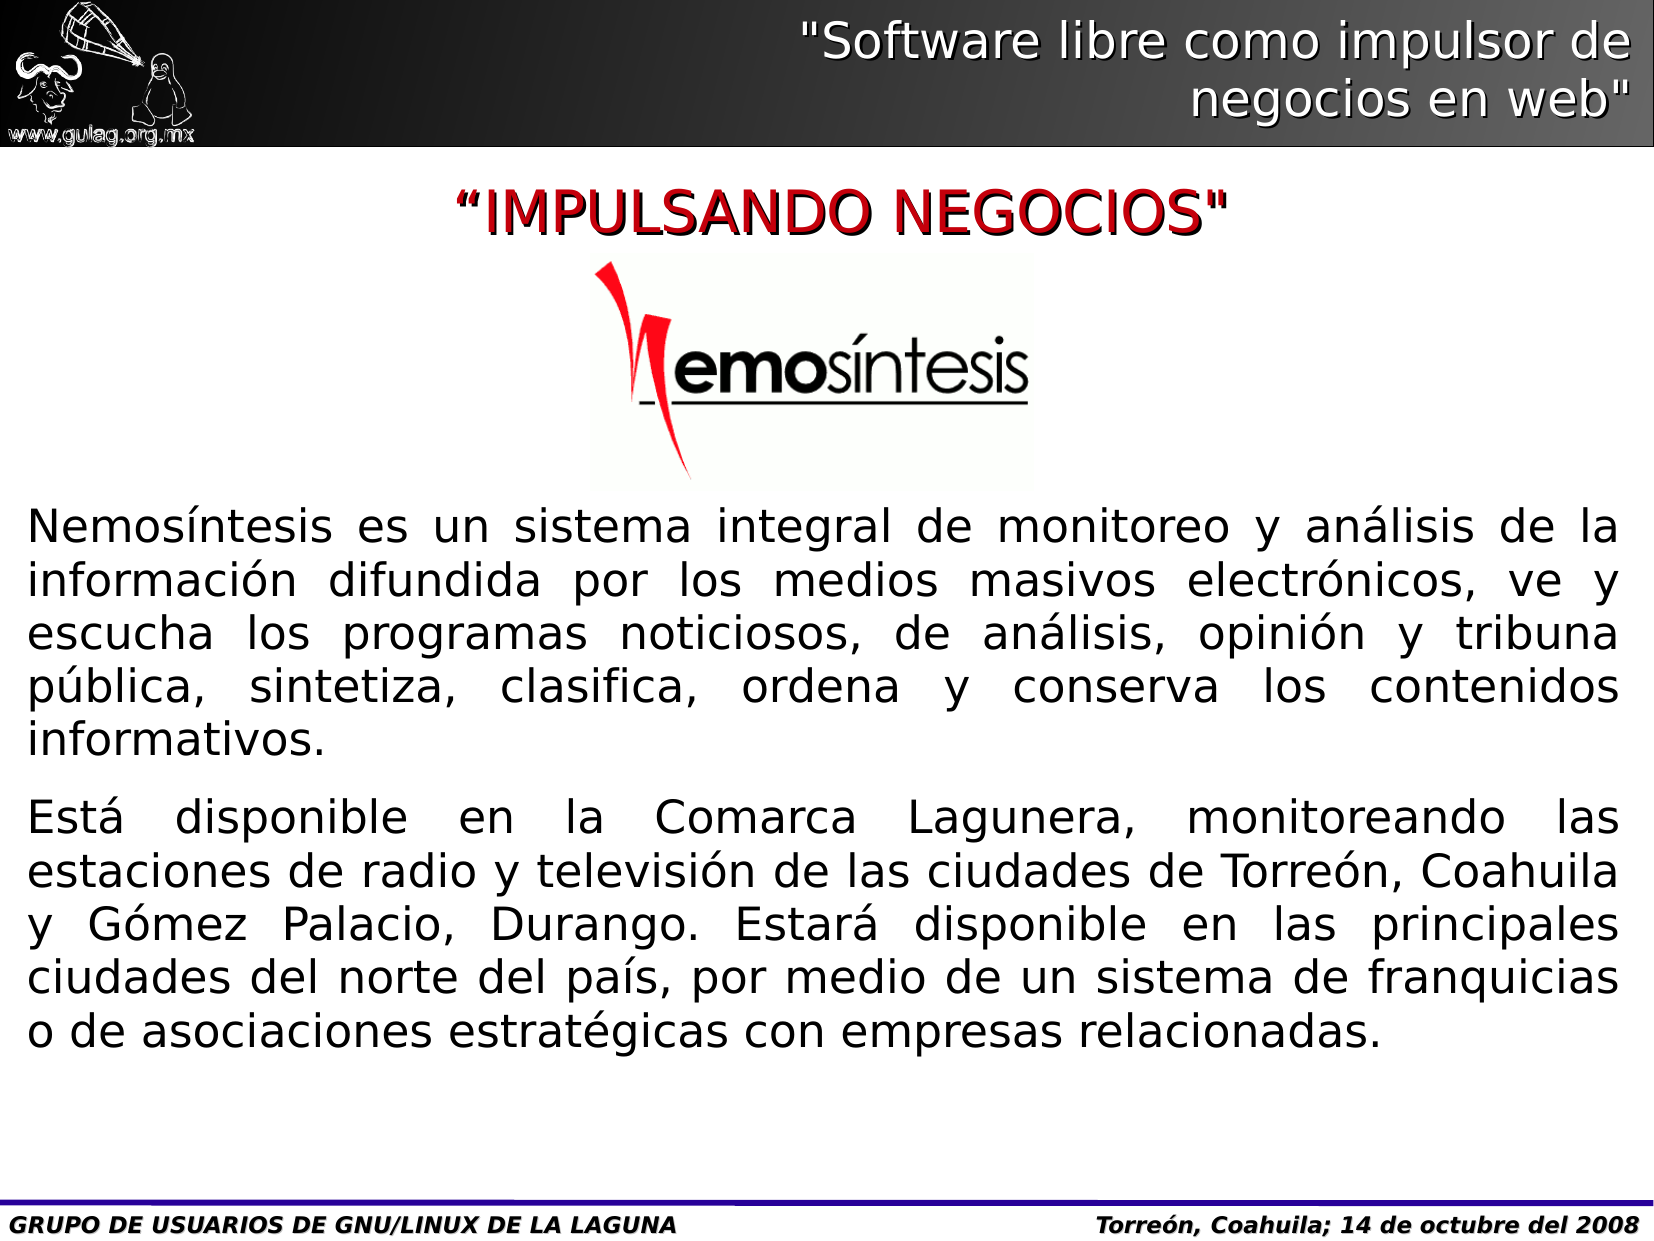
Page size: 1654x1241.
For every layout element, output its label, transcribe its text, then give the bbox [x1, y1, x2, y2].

picture [5, 0, 197, 148]
text_box “IMPULSANDO NEGOCIOS" [88, 171, 1595, 254]
text_box "Software libre como impulsor de negocios en web" [750, 4, 1648, 136]
picture [590, 253, 1034, 491]
text_box [0, 0, 5, 147]
text_box [197, 0, 1654, 147]
text_box Nemosíntesis es un sistema integral de monitoreo y análisis de la información difundida por los medios masivos electrónicos, ve y escucha los programas noticiosos, de análisis, opinión y tribuna pública, sintetiza, clasifica, ordena y conserva los contenidos informativos. Está disponible en la Comarca Lagunera, monitoreando las estaciones de radio y televisión de las ciudades de Torreón, Coahuila y Gómez Palacio, Durango. Estará disponible en las principales ciudades del norte del país, por medio de un sistema de franquicias o de asociaciones estratégicas con empresas relacionadas. [11, 492, 1636, 1093]
text_box Torreón, Coahuila; 14 de octubre del 2008 [1080, 1204, 1654, 1241]
text_box GRUPO DE USUARIOS DE GNU/LINUX DE LA LAGUNA [0, 1204, 694, 1241]
